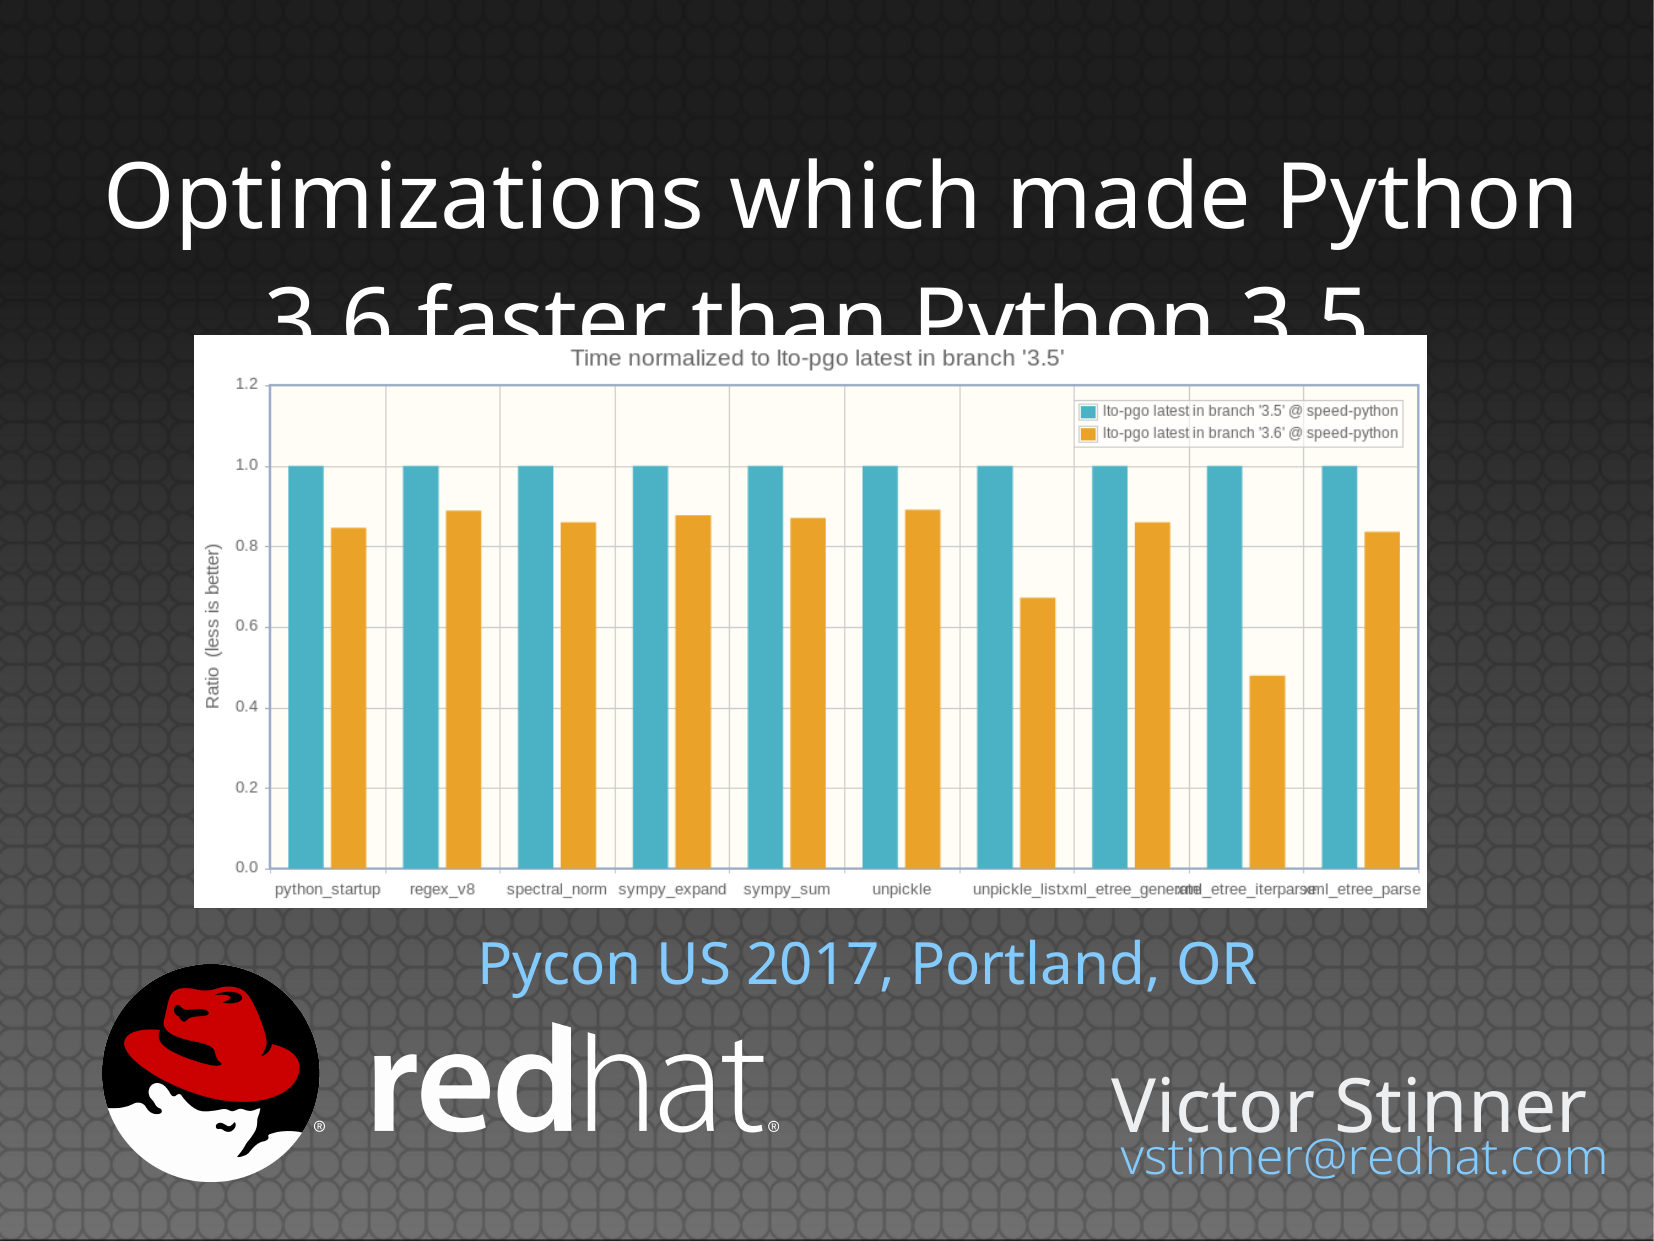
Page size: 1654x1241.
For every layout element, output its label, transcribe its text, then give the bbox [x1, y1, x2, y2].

text_box Optimizations which made Python 3.6 faster than Python 3.5 [29, 130, 1631, 364]
text_box Victor Stinner [1096, 1044, 1635, 1137]
subtitle Pycon US 2017, Portland, OR [194, 924, 1541, 1000]
text_box vstinner@redhat.com [959, 1121, 1609, 1172]
picture [0, 0, 1654, 1241]
